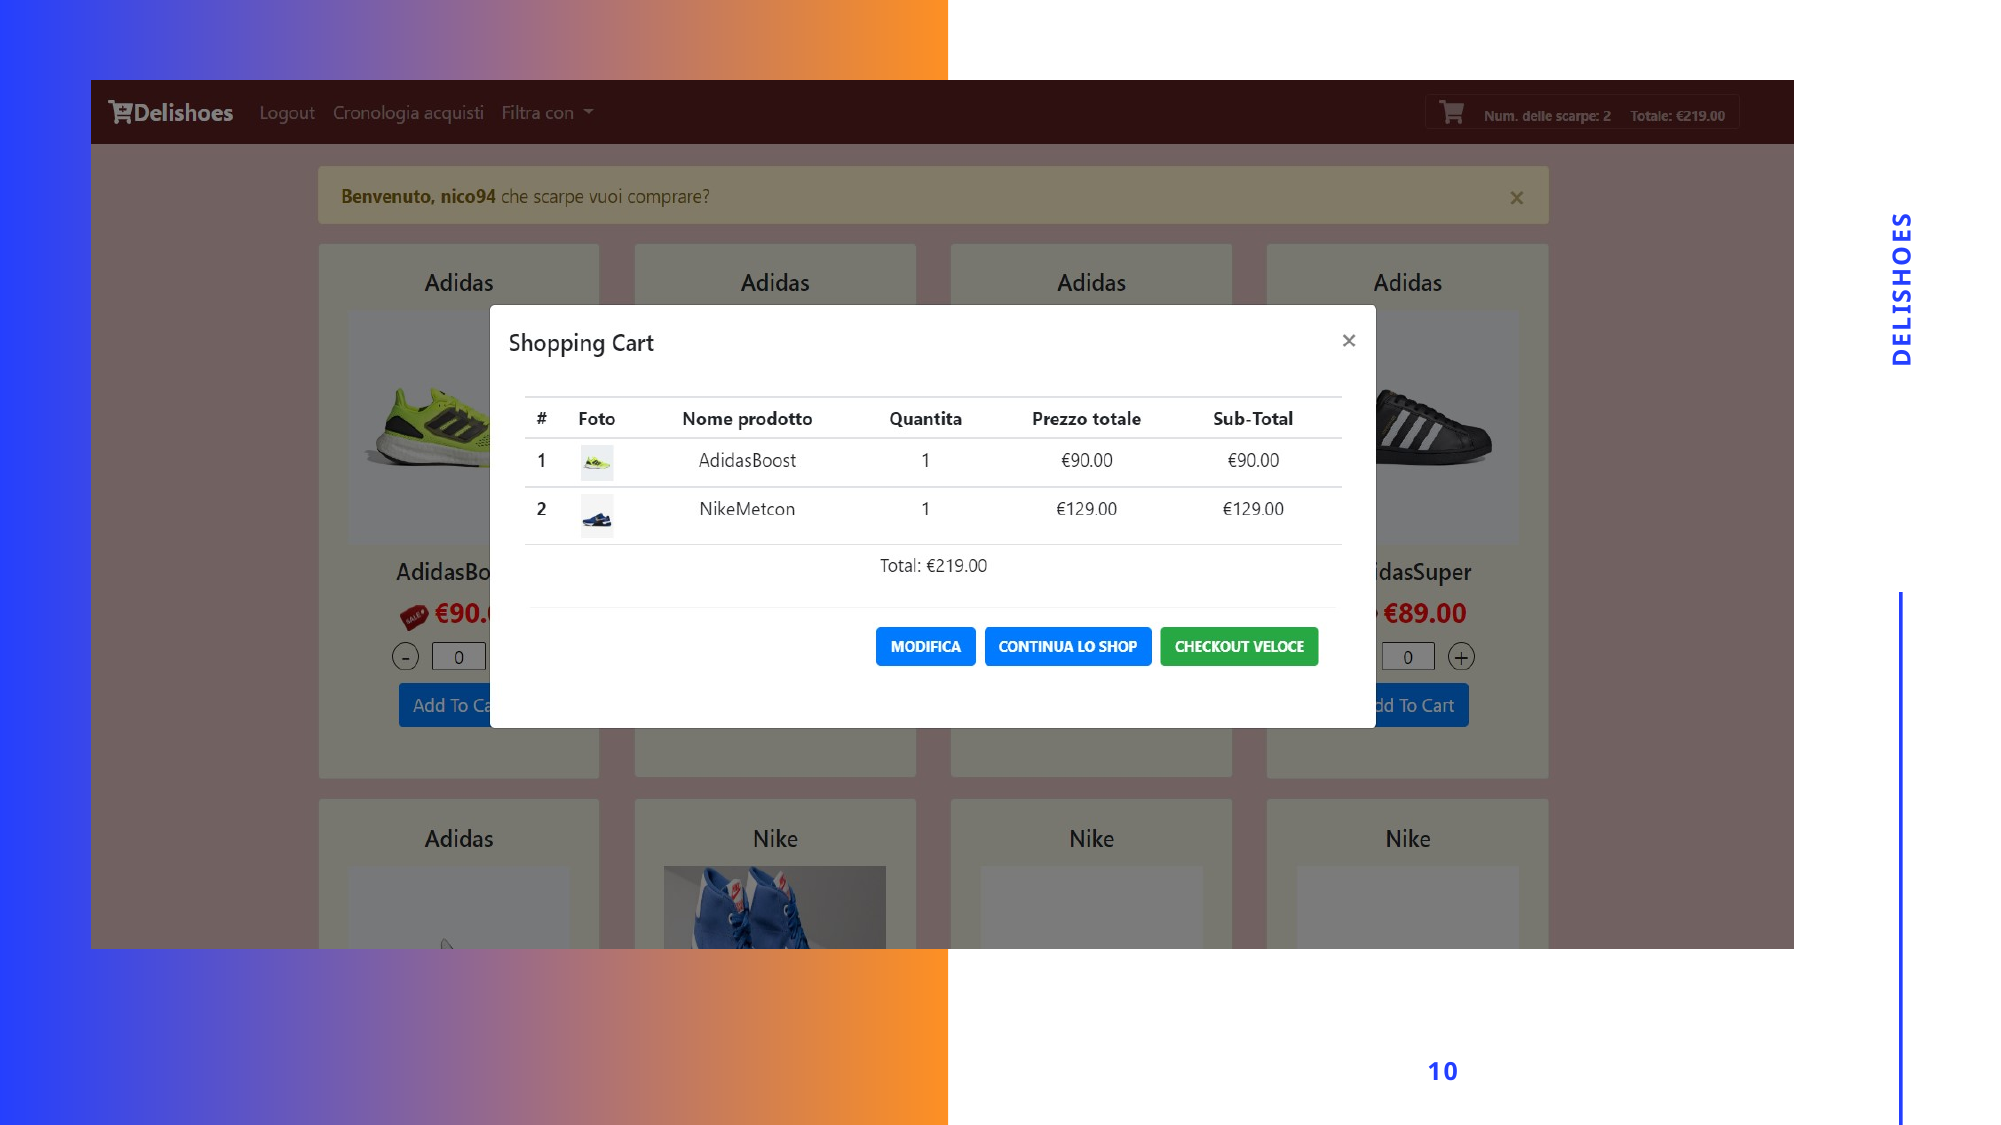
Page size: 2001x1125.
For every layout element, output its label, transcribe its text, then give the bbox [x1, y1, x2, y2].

picture [91, 80, 1794, 950]
text_box ‹N› [1412, 1042, 1863, 1103]
text_box delishoes [1870, 0, 1931, 582]
